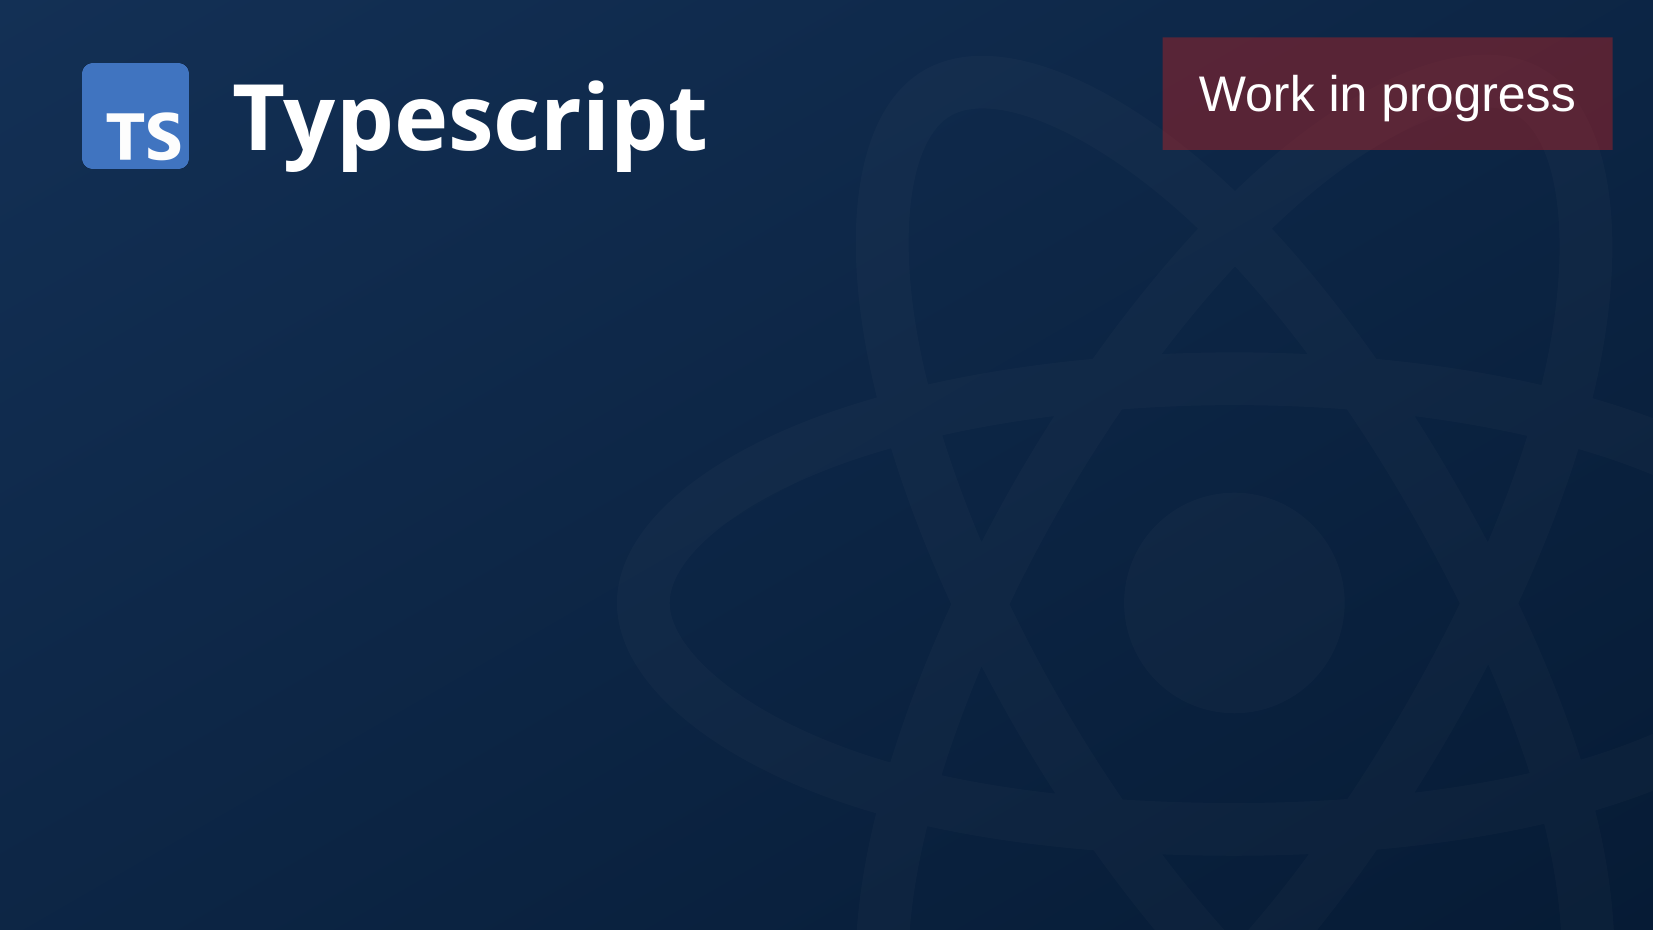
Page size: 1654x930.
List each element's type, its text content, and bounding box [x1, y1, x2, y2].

text_box Work in progress [1162, 37, 1613, 150]
picture [82, 63, 189, 169]
title Typescript [82, 37, 1571, 193]
